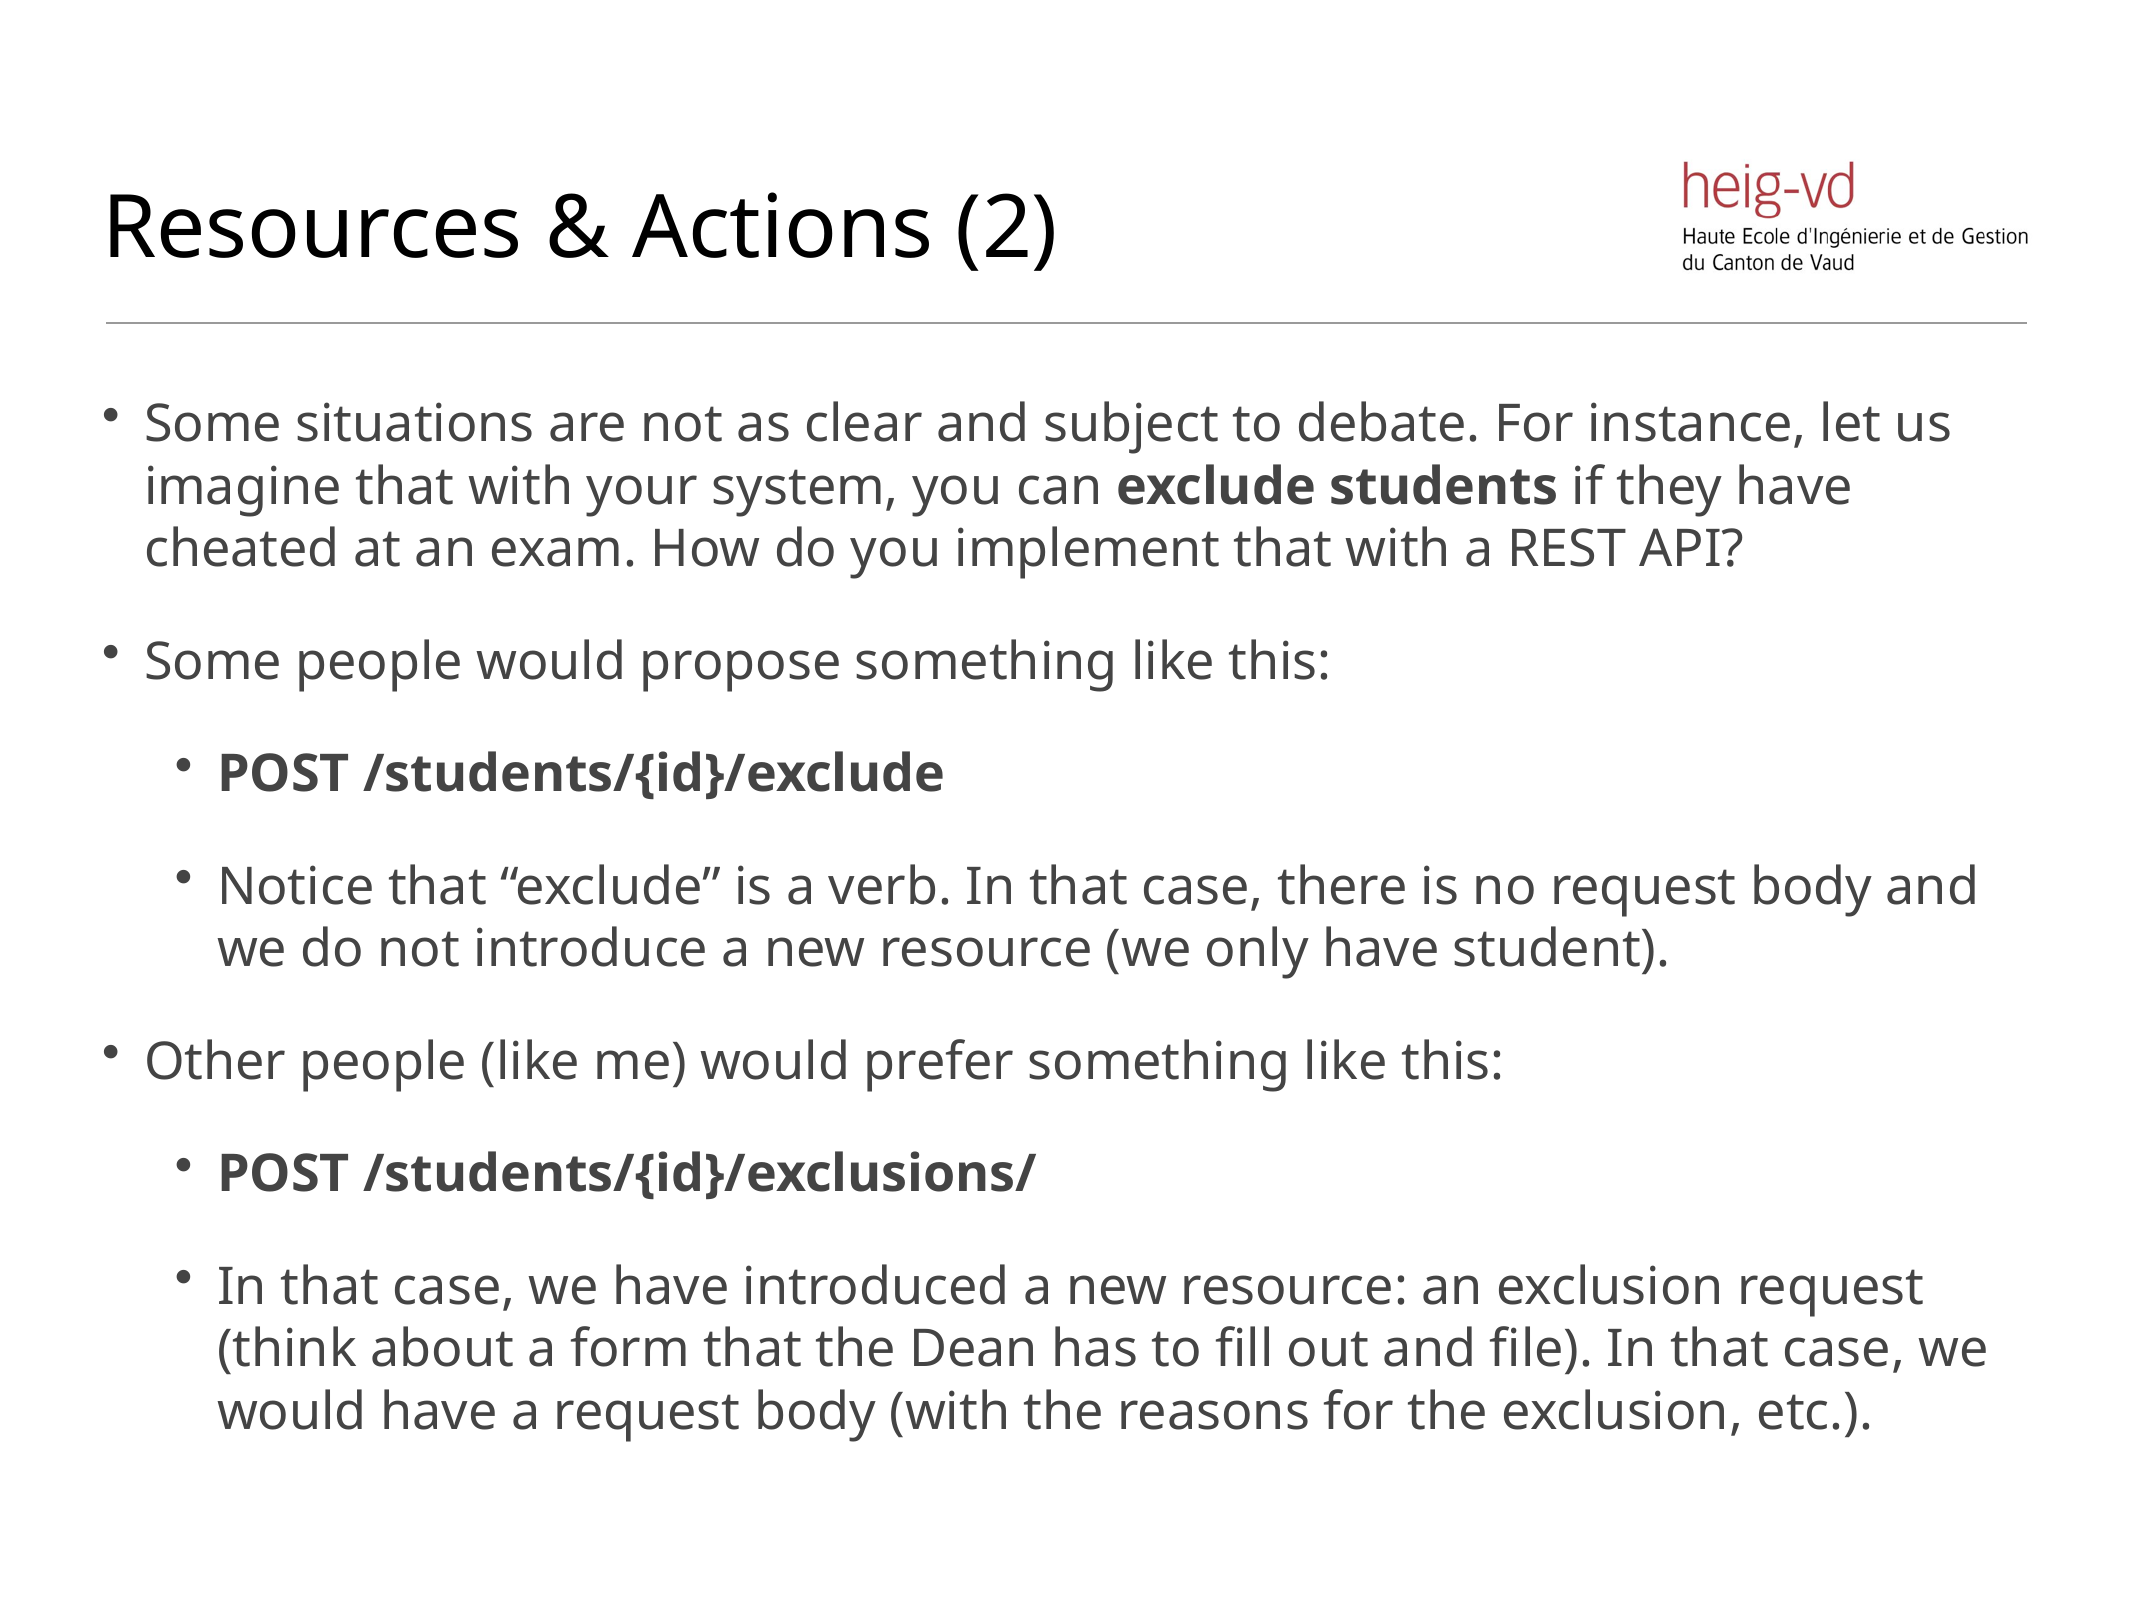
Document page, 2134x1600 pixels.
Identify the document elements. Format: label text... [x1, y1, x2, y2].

title Resources & Actions (2) [93, 54, 2040, 284]
list Some situations are not as clear and subject to debate. For instance, let us imagine that with your system, you can exclude students if they have cheated at an exam. How do you implement that with a REST API? Some people would propose something like this: POST /students/{id}/exclude Notice that “exclude” is a verb. In that case, there is no request body and we do not introduce a new resource (we only have student). Other people (like me) would prefer something like this: POST /students/{id}/exclusions/ In that case, we have introduced a new resource: an exclusion request (think about a form that the Dean has to fill out and file). In that case, we would have a request body (with the reasons for the exclusion, etc.). [93, 381, 2040, 1459]
